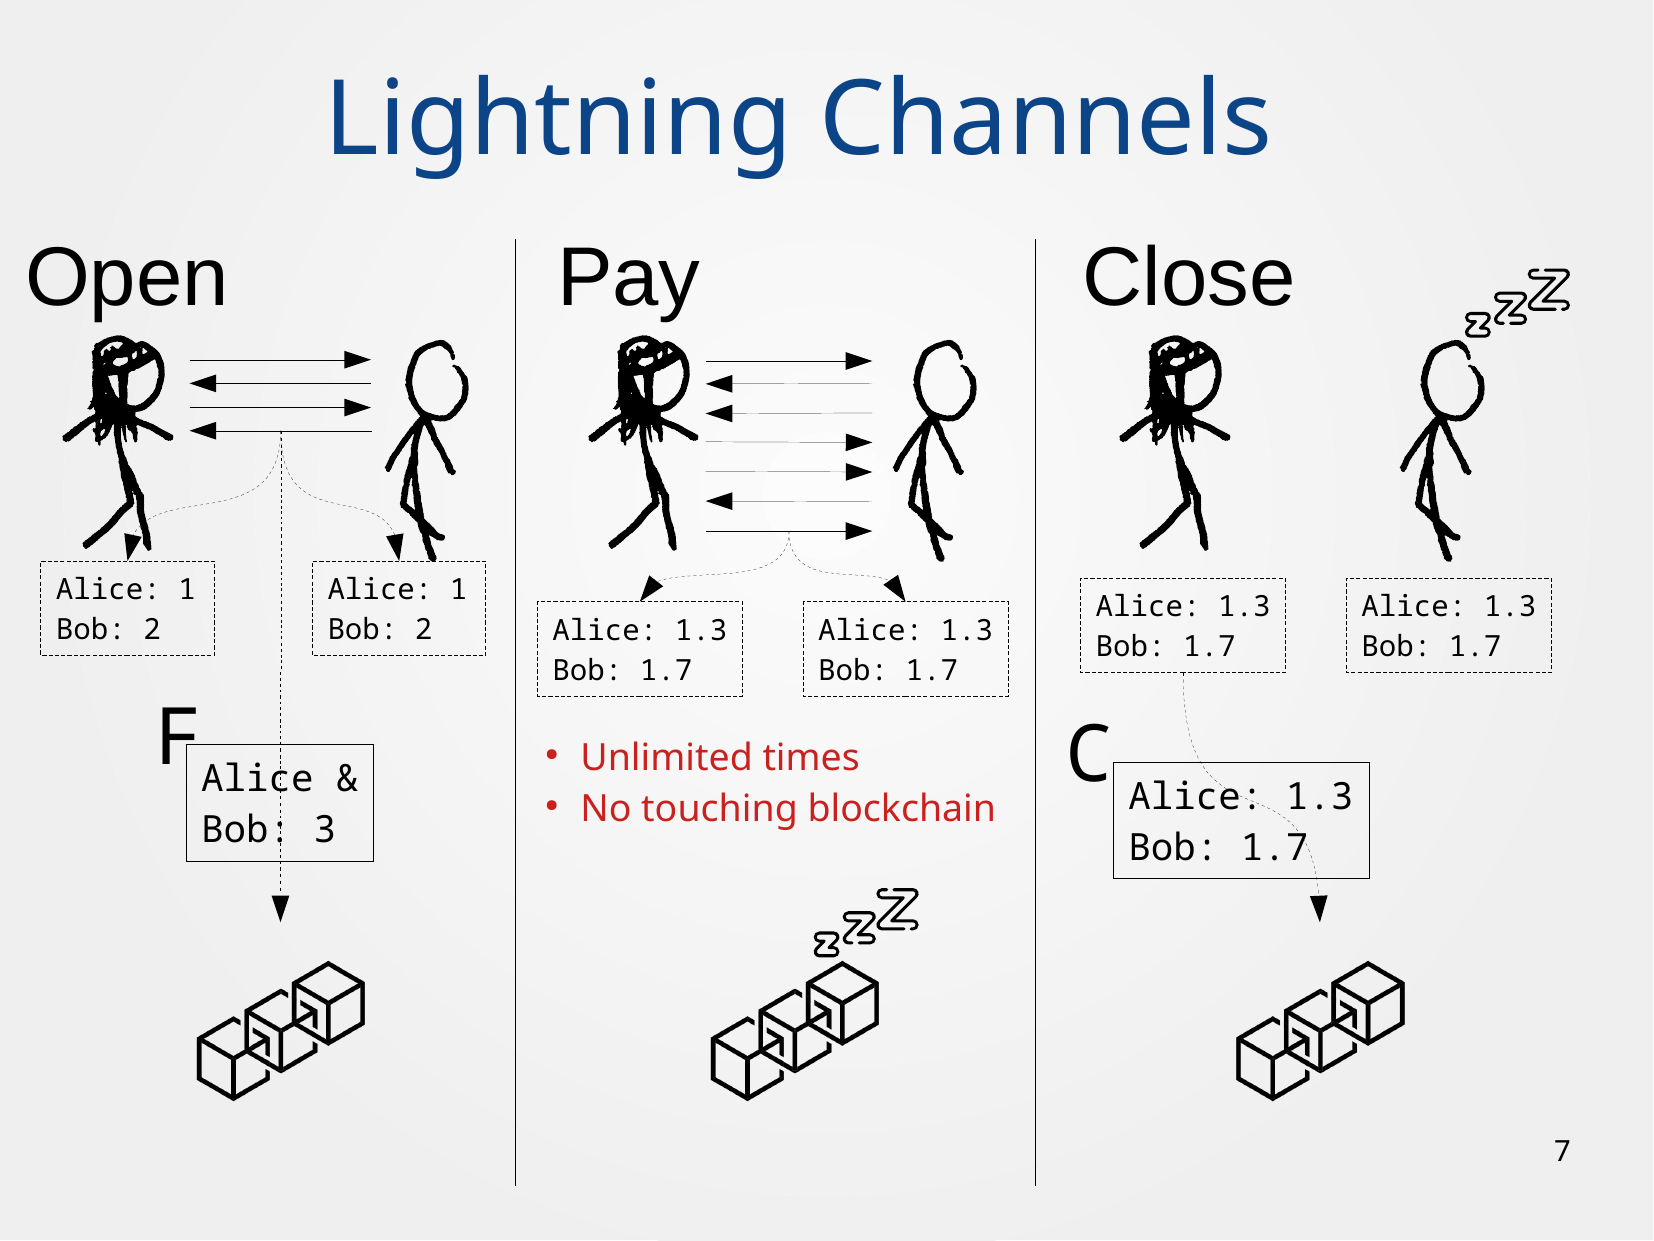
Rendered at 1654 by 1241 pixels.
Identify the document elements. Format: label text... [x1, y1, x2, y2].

text_box Alice: 1.3 Bob: 1.7 [1346, 578, 1552, 662]
text_box C [1050, 689, 1098, 797]
picture [61, 335, 175, 551]
picture [587, 335, 700, 551]
picture [644, 870, 945, 1140]
picture [1397, 250, 1570, 564]
picture [1118, 335, 1232, 551]
picture [130, 922, 431, 1140]
text_box Alice: 1 Bob: 2 [40, 561, 215, 645]
text_box Unlimited times No touching blockchain [530, 722, 1021, 869]
text_box Alice: 1.3 Bob: 1.7 [803, 601, 1009, 686]
picture [1169, 922, 1471, 1140]
text_box Alice: 1.3 Bob: 1.7 [1113, 762, 1370, 864]
title Lightning Channels [324, 0, 1329, 236]
text_box Alice & Bob: 3 [186, 744, 374, 847]
picture [382, 337, 471, 561]
text_box Pay [542, 236, 980, 335]
text_box Alice: 1.3 Bob: 1.7 [537, 601, 743, 686]
text_box Alice: 1.3 Bob: 1.7 [1080, 578, 1286, 662]
text_box Open [10, 222, 246, 335]
picture [890, 337, 979, 564]
text_box F [140, 672, 189, 780]
text_box Alice: 1 Bob: 2 [312, 561, 486, 645]
text_box Close [1067, 222, 1358, 335]
